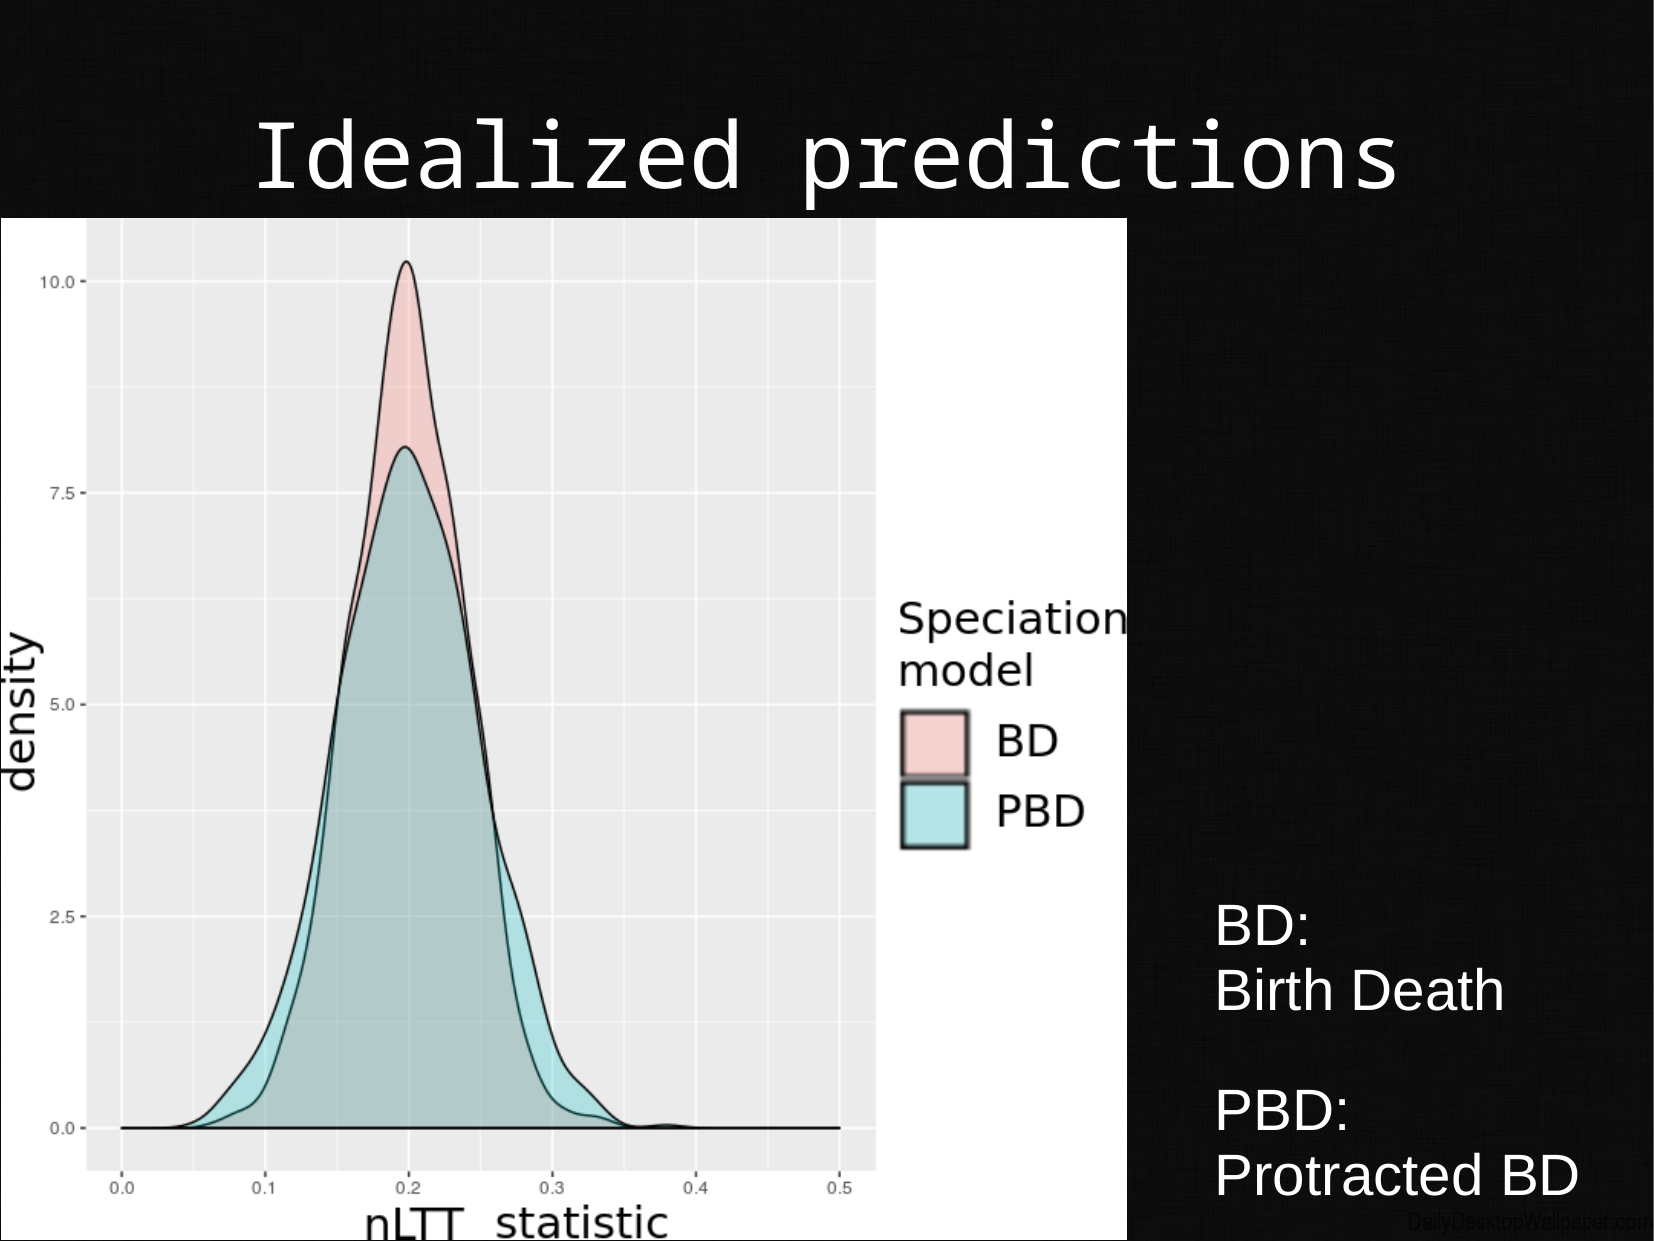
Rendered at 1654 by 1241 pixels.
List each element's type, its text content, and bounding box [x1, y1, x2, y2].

title Idealized predictions [82, 49, 1571, 257]
text_box BD: Birth Death PBD: Protracted BD [1200, 885, 1636, 1231]
picture [0, 0, 1654, 1241]
